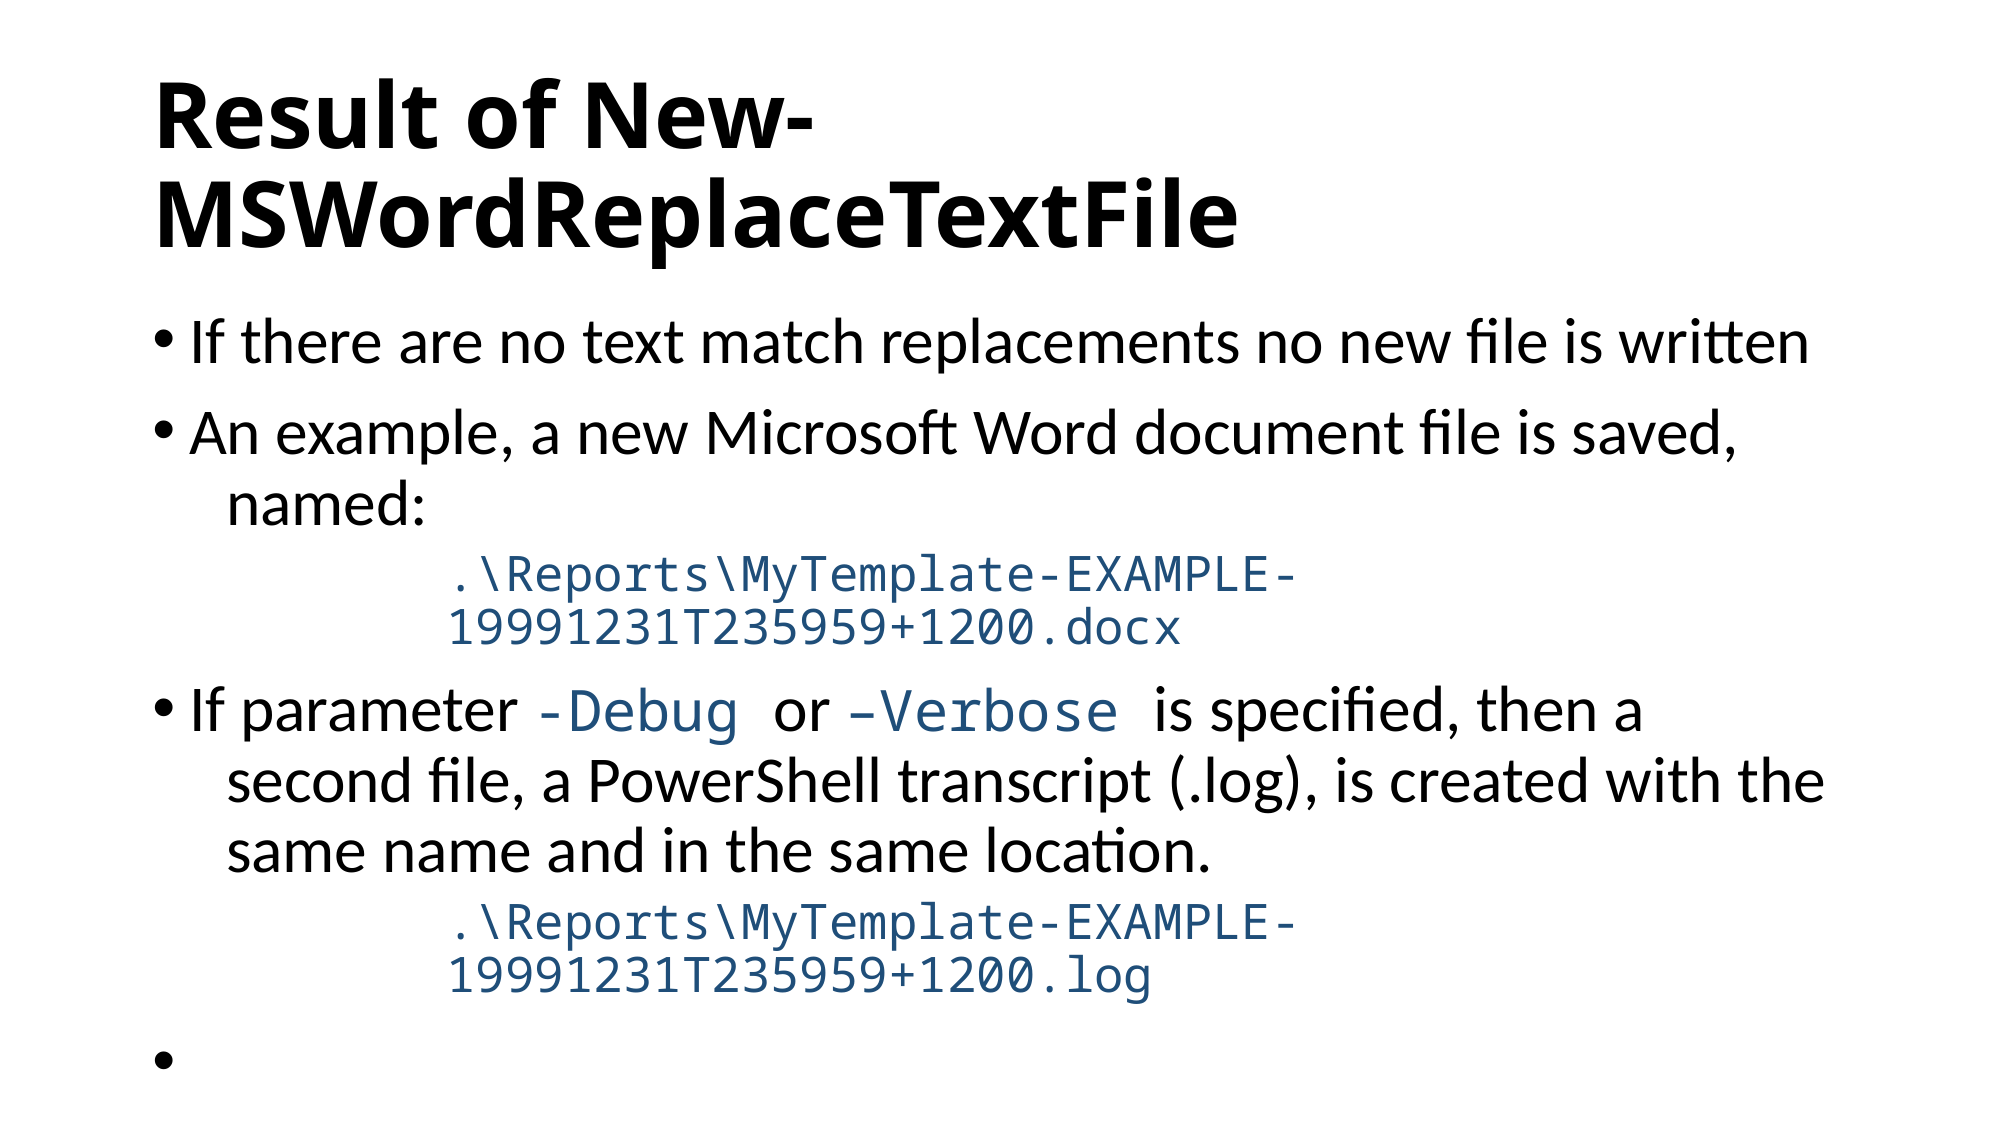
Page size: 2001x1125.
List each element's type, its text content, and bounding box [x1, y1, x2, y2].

list If there are no text match replacements no new file is written An example, a new Microsoft Word document file is saved, named: .\Reports\MyTemplate-EXAMPLE-19991231T235959+1200.docx If parameter -Debug or –Verbose is specified, then a second file, a PowerShell transcript (.log), is created with the same name and in the same location. .\Reports\MyTemplate-EXAMPLE-19991231T235959+1200.log [137, 299, 1863, 1014]
title Result of New-MSWordReplaceTextFile [137, 59, 1863, 278]
